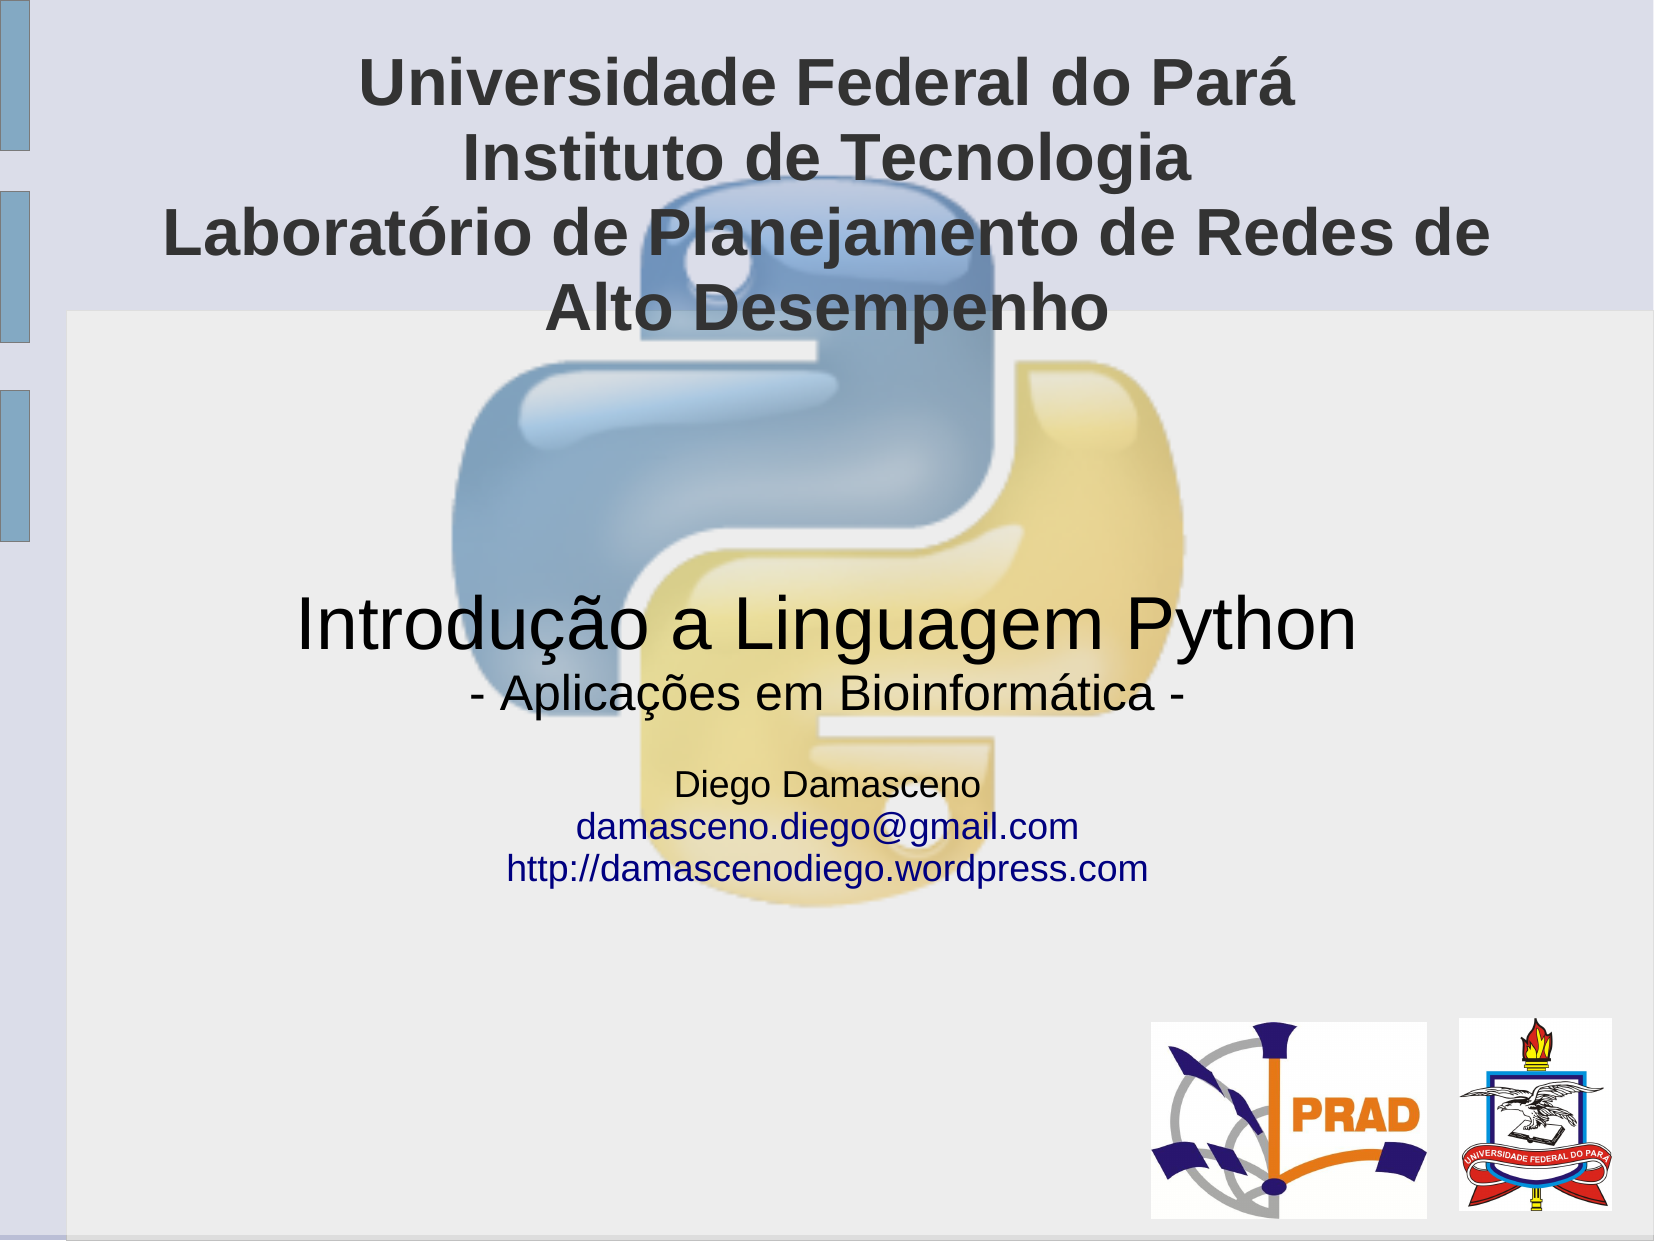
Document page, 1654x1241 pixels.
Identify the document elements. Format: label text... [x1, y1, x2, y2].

title Universidade Federal do Pará Instituto de Tecnologia Laboratório de Planejamento de Redes de Alto Desempenho [121, 45, 1534, 344]
text_box Introdução a Linguagem Python - Aplicações em Bioinformática - Diego Damasceno damasceno.diego@gmail.com http://damascenodiego.wordpress.com [121, 344, 1534, 1127]
picture [0, 0, 1654, 1235]
